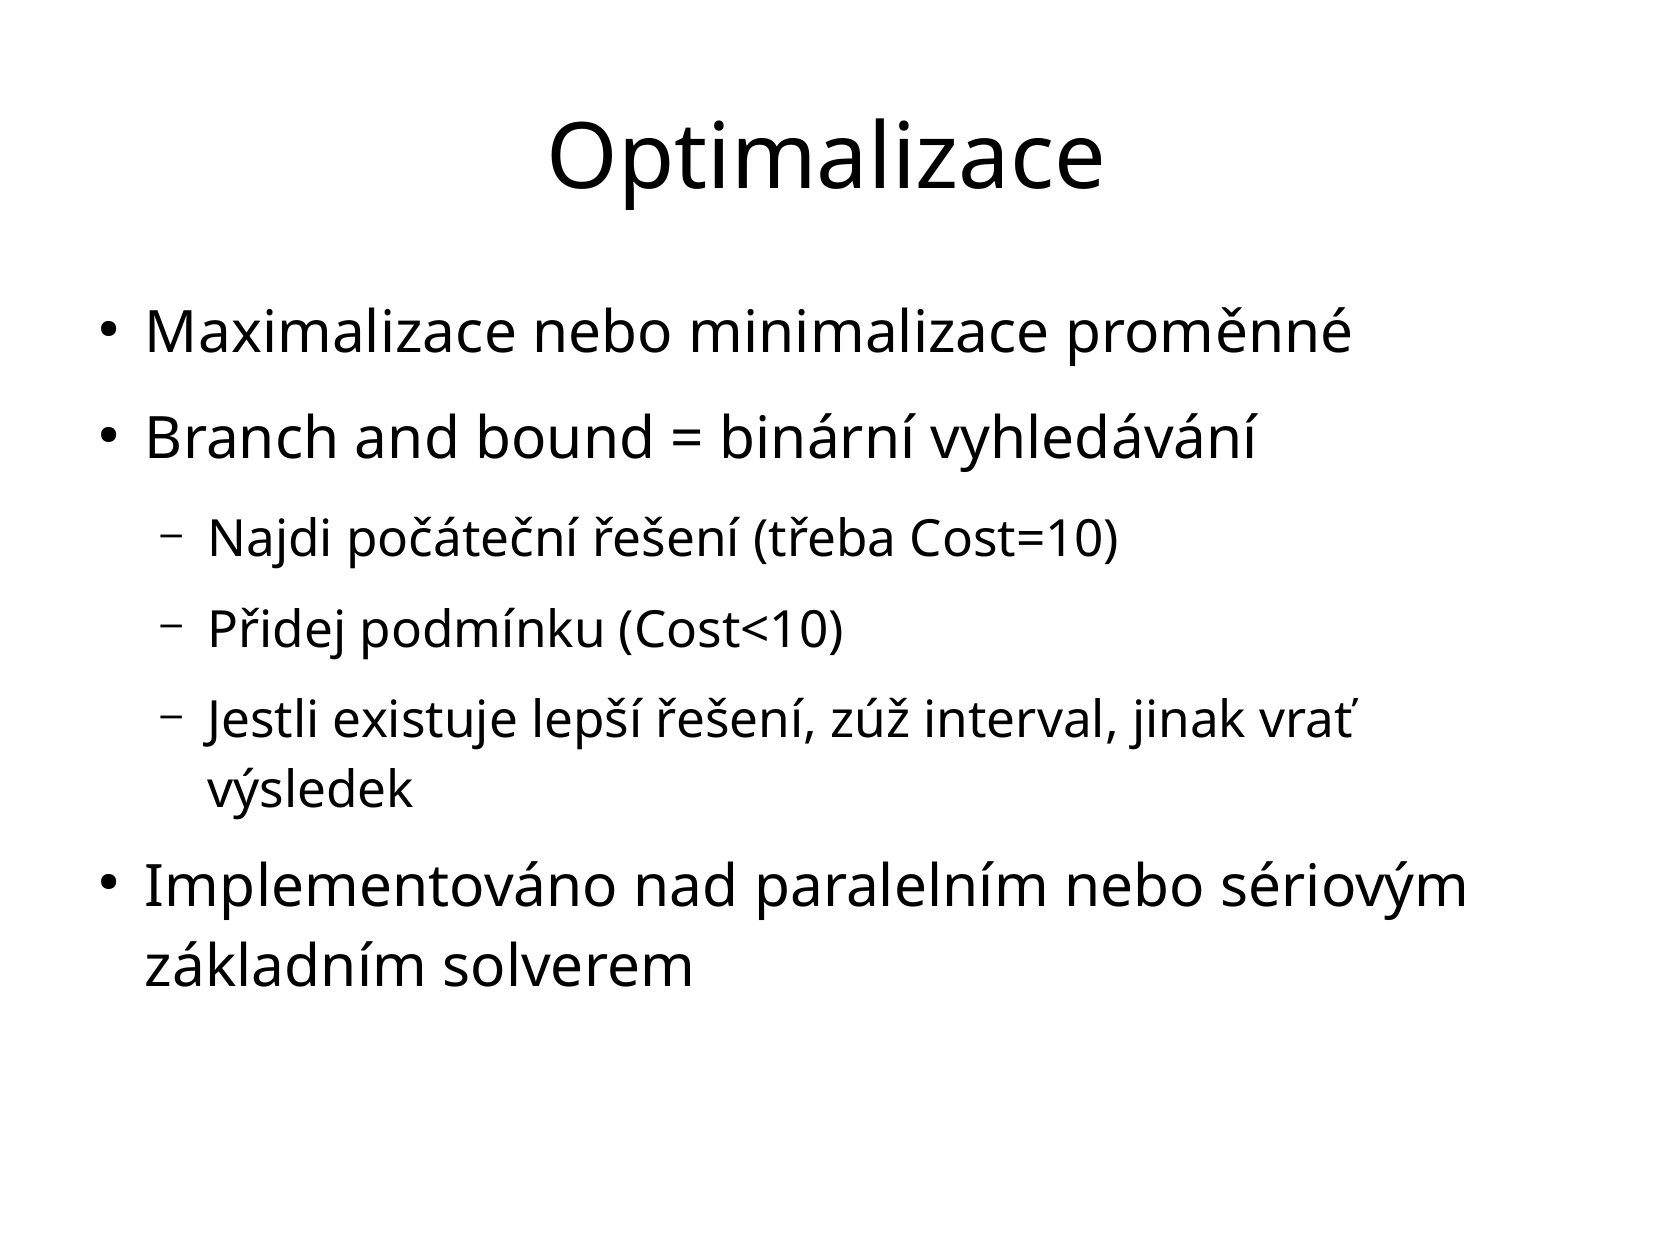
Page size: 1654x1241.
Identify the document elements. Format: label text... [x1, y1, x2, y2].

title Optimalizace [82, 49, 1571, 257]
list Maximalizace nebo minimalizace proměnné Branch and bound = binární vyhledávání Najdi počáteční řešení (třeba Cost=10) Přidej podmínku (Cost<10) Jestli existuje lepší řešení, zúž interval, jinak vrať výsledek Implementováno nad paralelním nebo sériovým základním solverem [82, 290, 1571, 1010]
